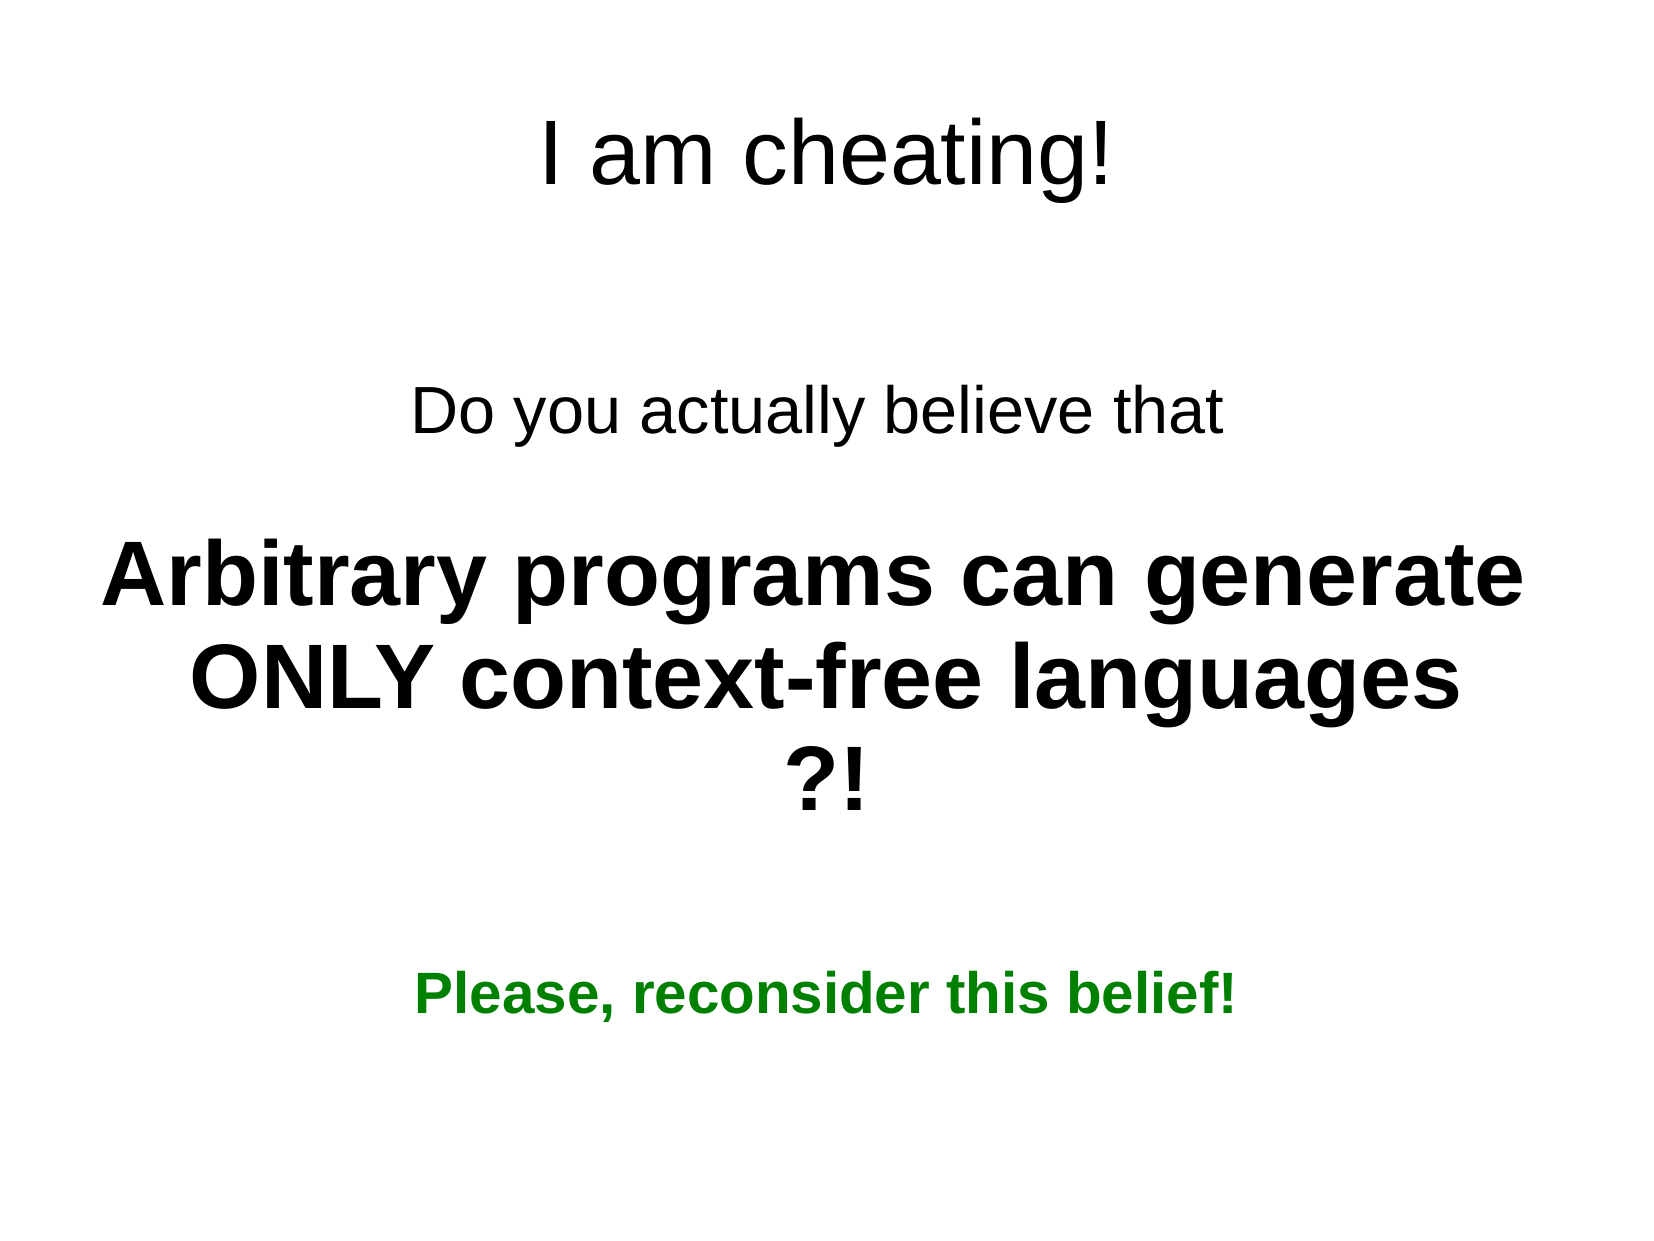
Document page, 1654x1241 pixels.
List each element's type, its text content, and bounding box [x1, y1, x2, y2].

subtitle Do you actually believe that Arbitrary programs can generate ONLY context-free languages ?! Please, reconsider this belief! [82, 297, 1571, 1102]
title I am cheating! [82, 49, 1571, 257]
